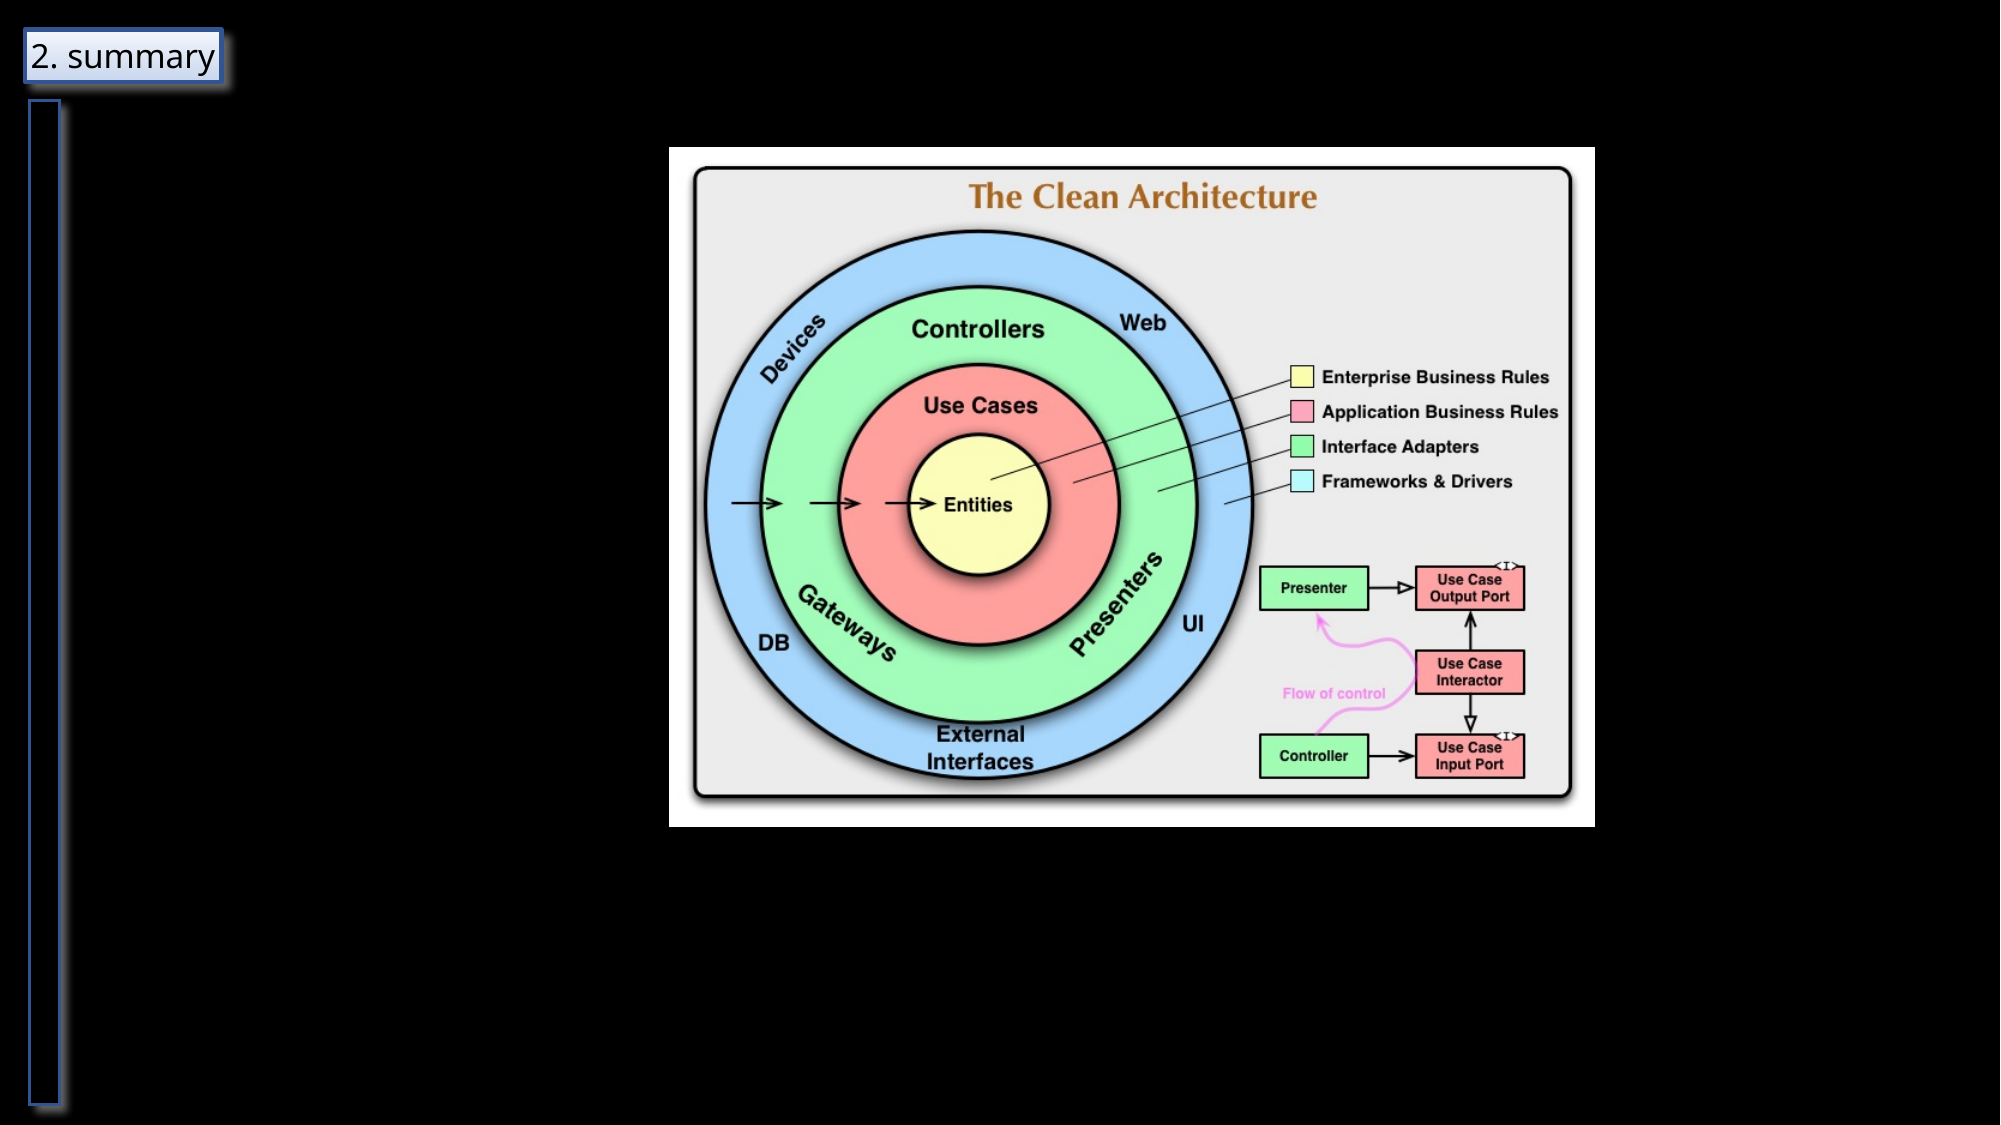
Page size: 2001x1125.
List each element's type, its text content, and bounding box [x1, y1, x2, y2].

title 2. summary [29, 29, 217, 82]
picture [669, 147, 1595, 827]
text_box [29, 100, 60, 1105]
